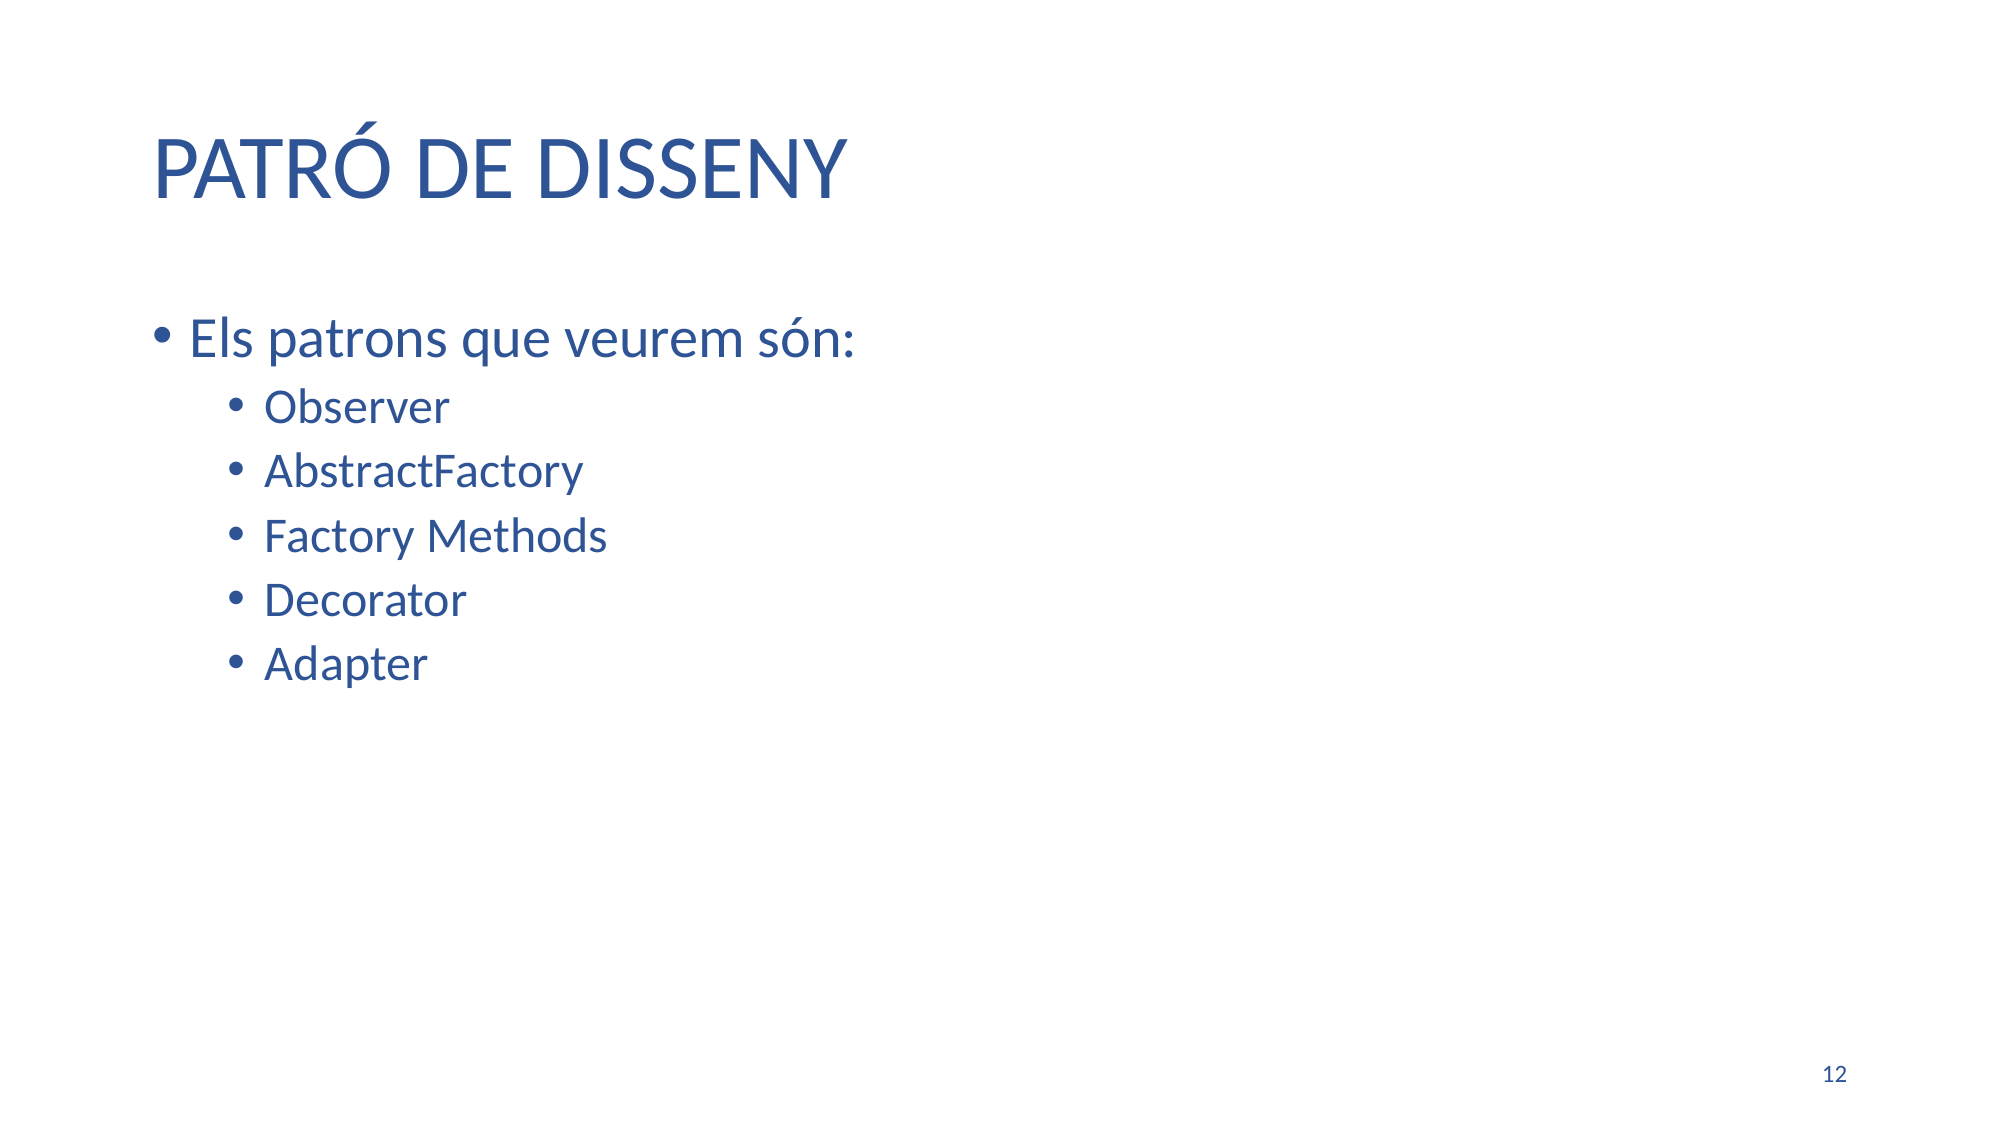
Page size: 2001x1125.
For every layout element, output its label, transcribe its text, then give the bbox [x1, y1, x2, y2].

list Els patrons que veurem són: Observer AbstractFactory Factory Methods Decorator Adapter [137, 299, 1863, 1014]
slide_number <number> [1412, 1042, 1863, 1103]
title PATRÓ DE DISSENY [137, 59, 1863, 278]
